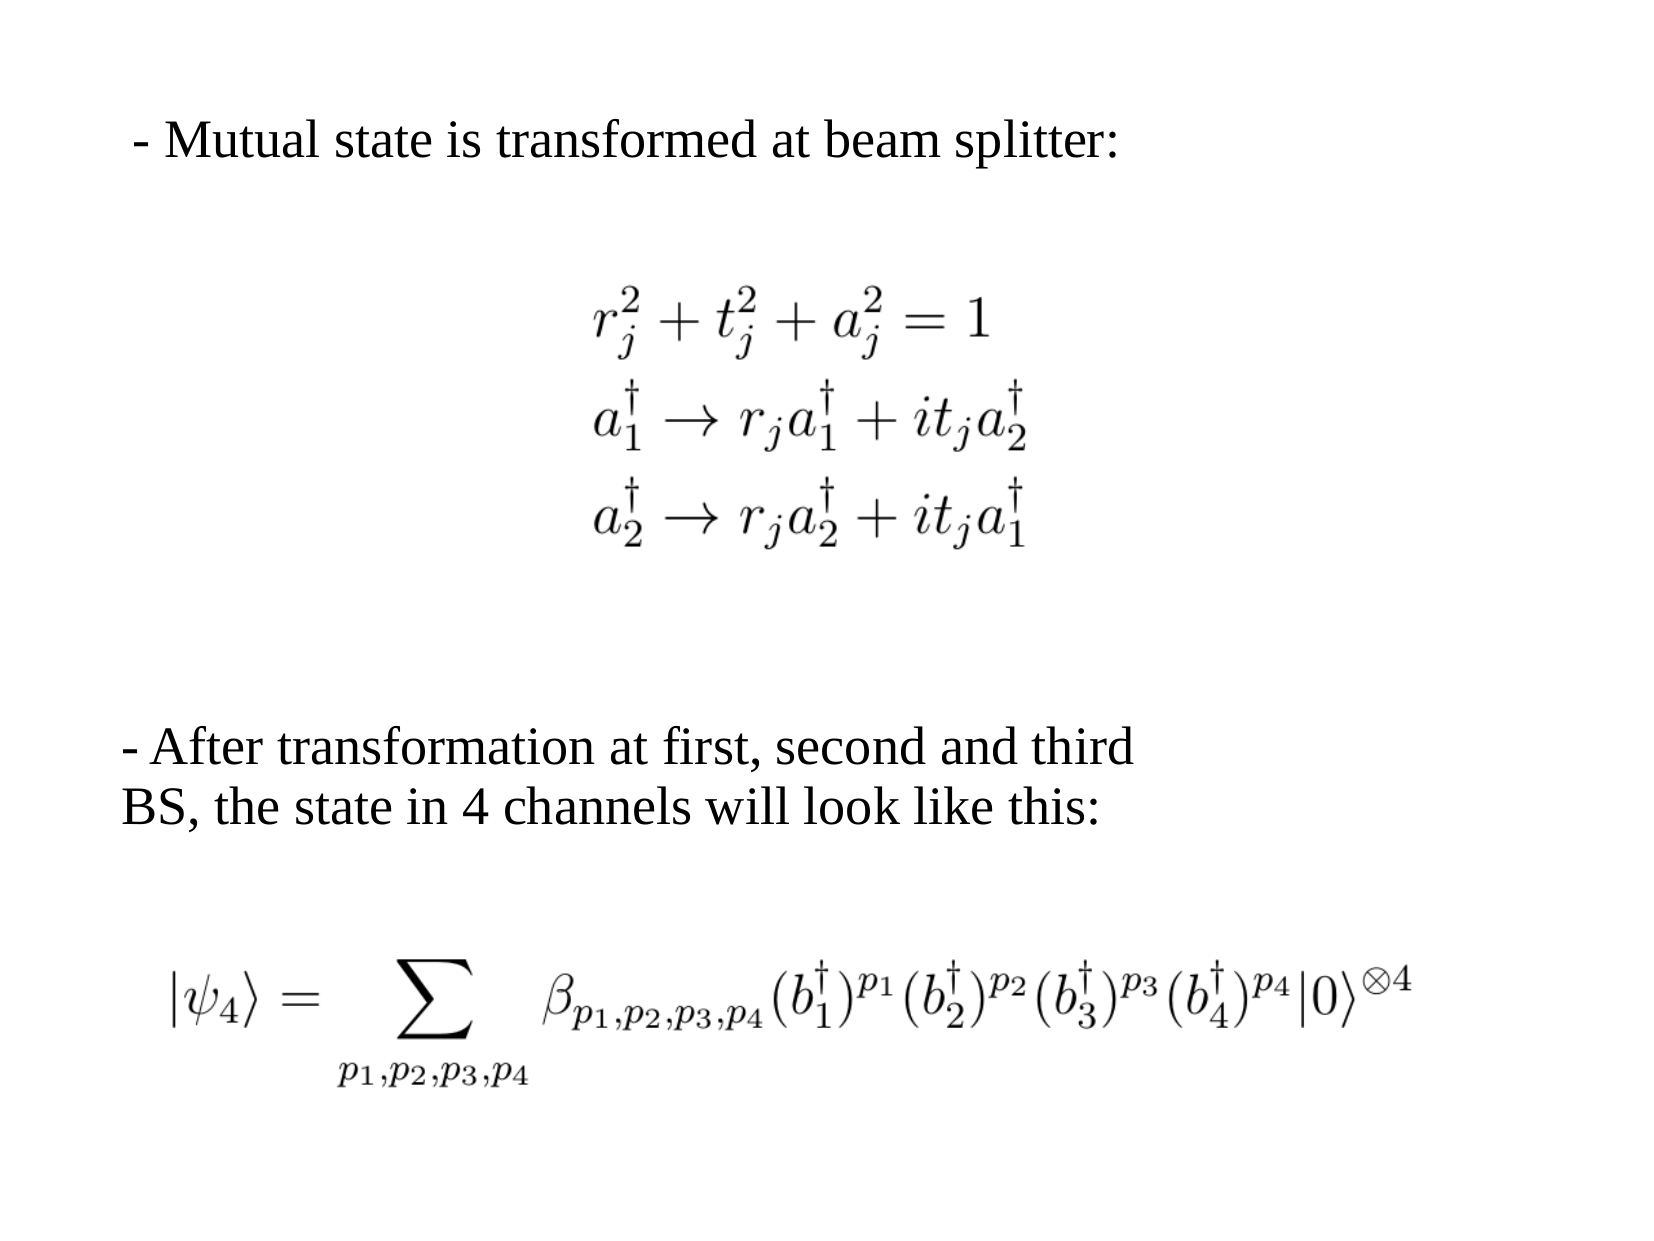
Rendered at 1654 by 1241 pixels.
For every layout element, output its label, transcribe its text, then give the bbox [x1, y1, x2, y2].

text_box - Mutual state is transformed at beam splitter: [82, 102, 1158, 201]
text_box - After transformation at first, second and third BS, the state in 4 channels will look like this: [106, 708, 1182, 863]
picture [153, 921, 1453, 1102]
picture [543, 259, 1099, 578]
